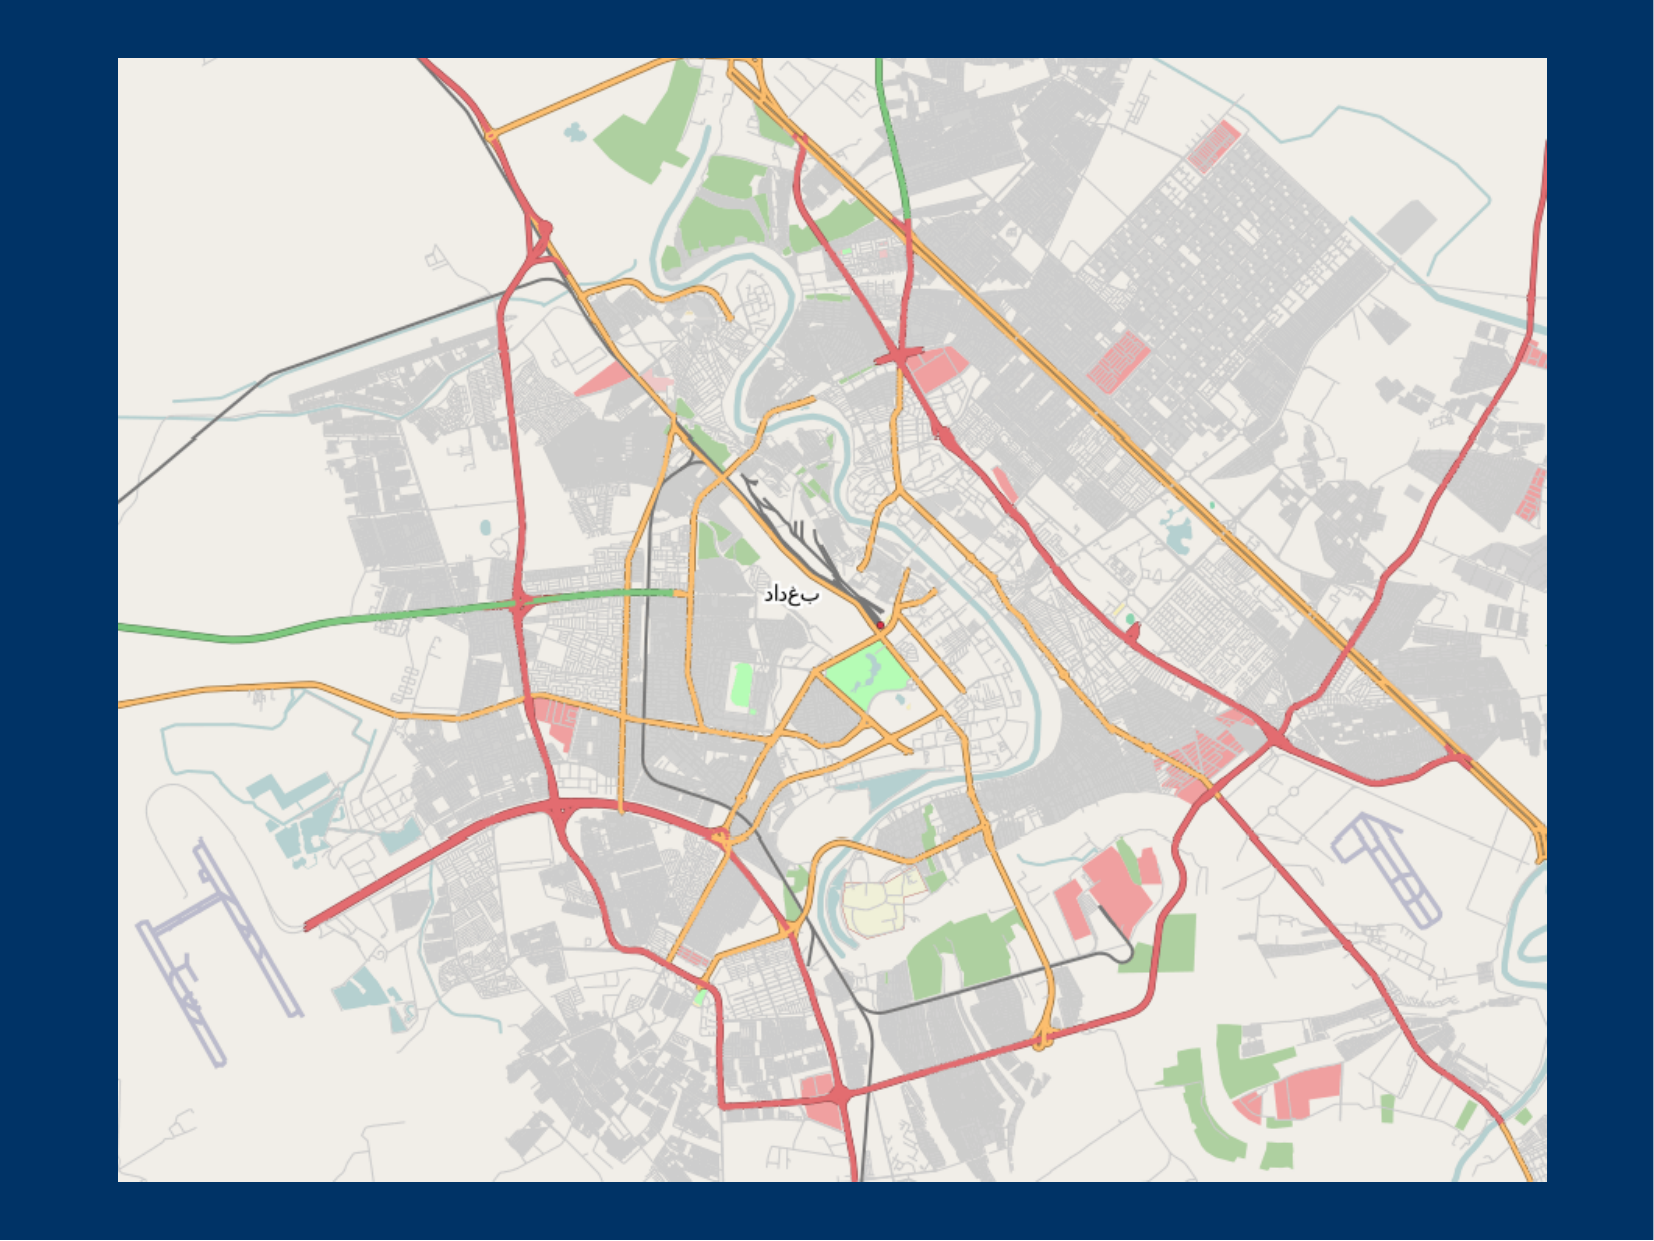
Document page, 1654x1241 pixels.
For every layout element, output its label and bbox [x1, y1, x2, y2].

picture [118, 58, 1547, 1182]
